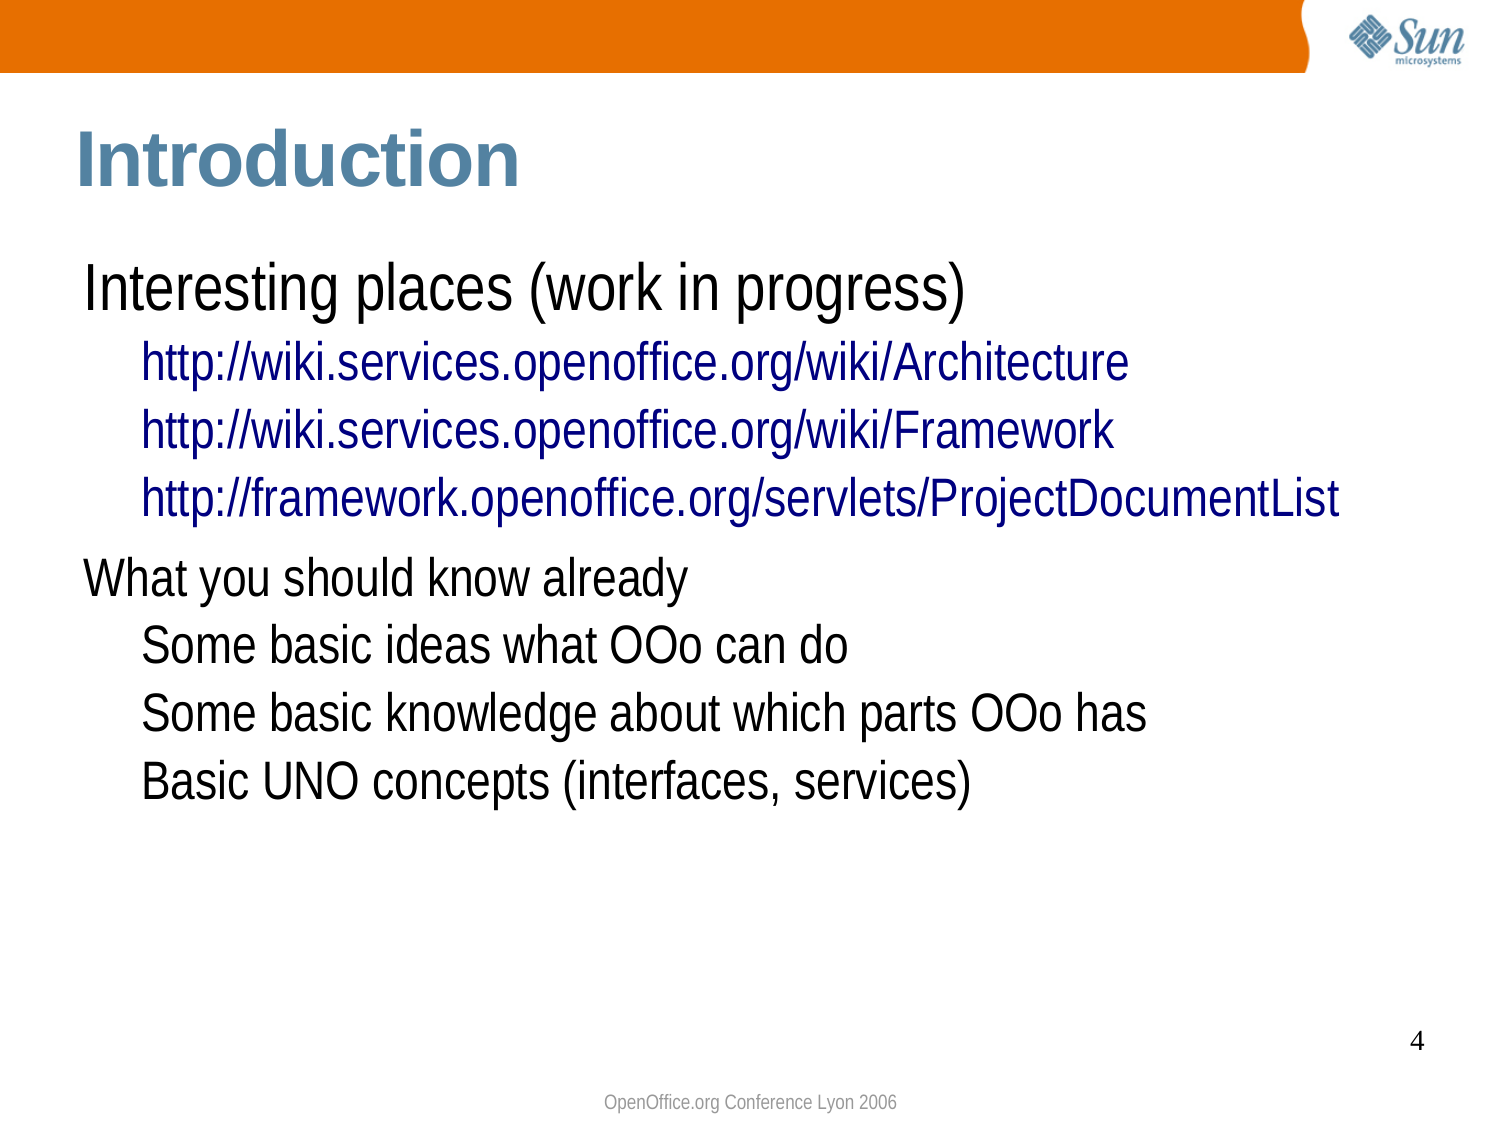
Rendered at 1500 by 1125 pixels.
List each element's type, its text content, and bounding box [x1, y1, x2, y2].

list Interesting places (work in progress) http://wiki.services.openoffice.org/wiki/Architecture http://wiki.services.openoffice.org/wiki/Framework http://framework.openoffice.org/servlets/ProjectDocumentList What you should know already Some basic ideas what OOo can do Some basic knowledge about which parts OOo has Basic UNO concepts (interfaces, services) [64, 258, 1401, 1062]
title Introduction [75, 123, 1437, 227]
picture [0, 0, 1500, 73]
